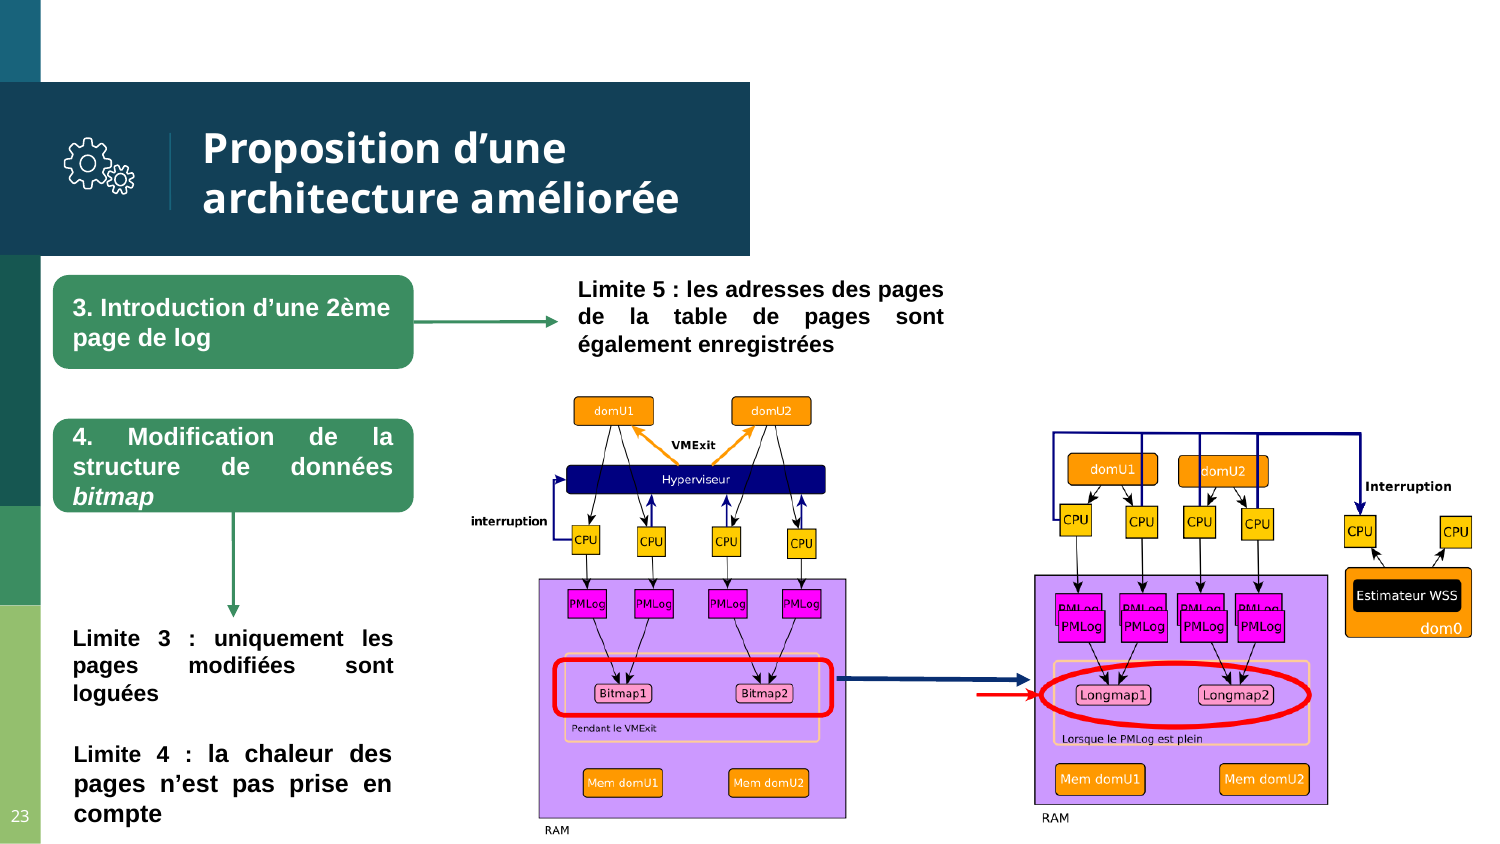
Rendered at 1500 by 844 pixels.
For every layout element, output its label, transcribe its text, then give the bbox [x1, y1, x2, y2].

slide_number <numéro> [0, 790, 49, 844]
title Proposition d’une architecture améliorée [187, 87, 747, 256]
text_box Limite 3 : uniquement les pages modifiées sont loguées [52, 617, 414, 712]
text_box Limite 4 : la chaleur des pages n’est pas prise en compte [52, 724, 414, 841]
text_box 4. Modification de la structure de données bitmap [52, 418, 414, 513]
picture [964, 425, 1475, 826]
text_box Limite 5 : les adresses des pages de la table de pages sont également enregistrées [558, 268, 964, 363]
picture [466, 391, 850, 841]
text_box 3. Introduction d’une 2ème page de log [52, 274, 414, 369]
